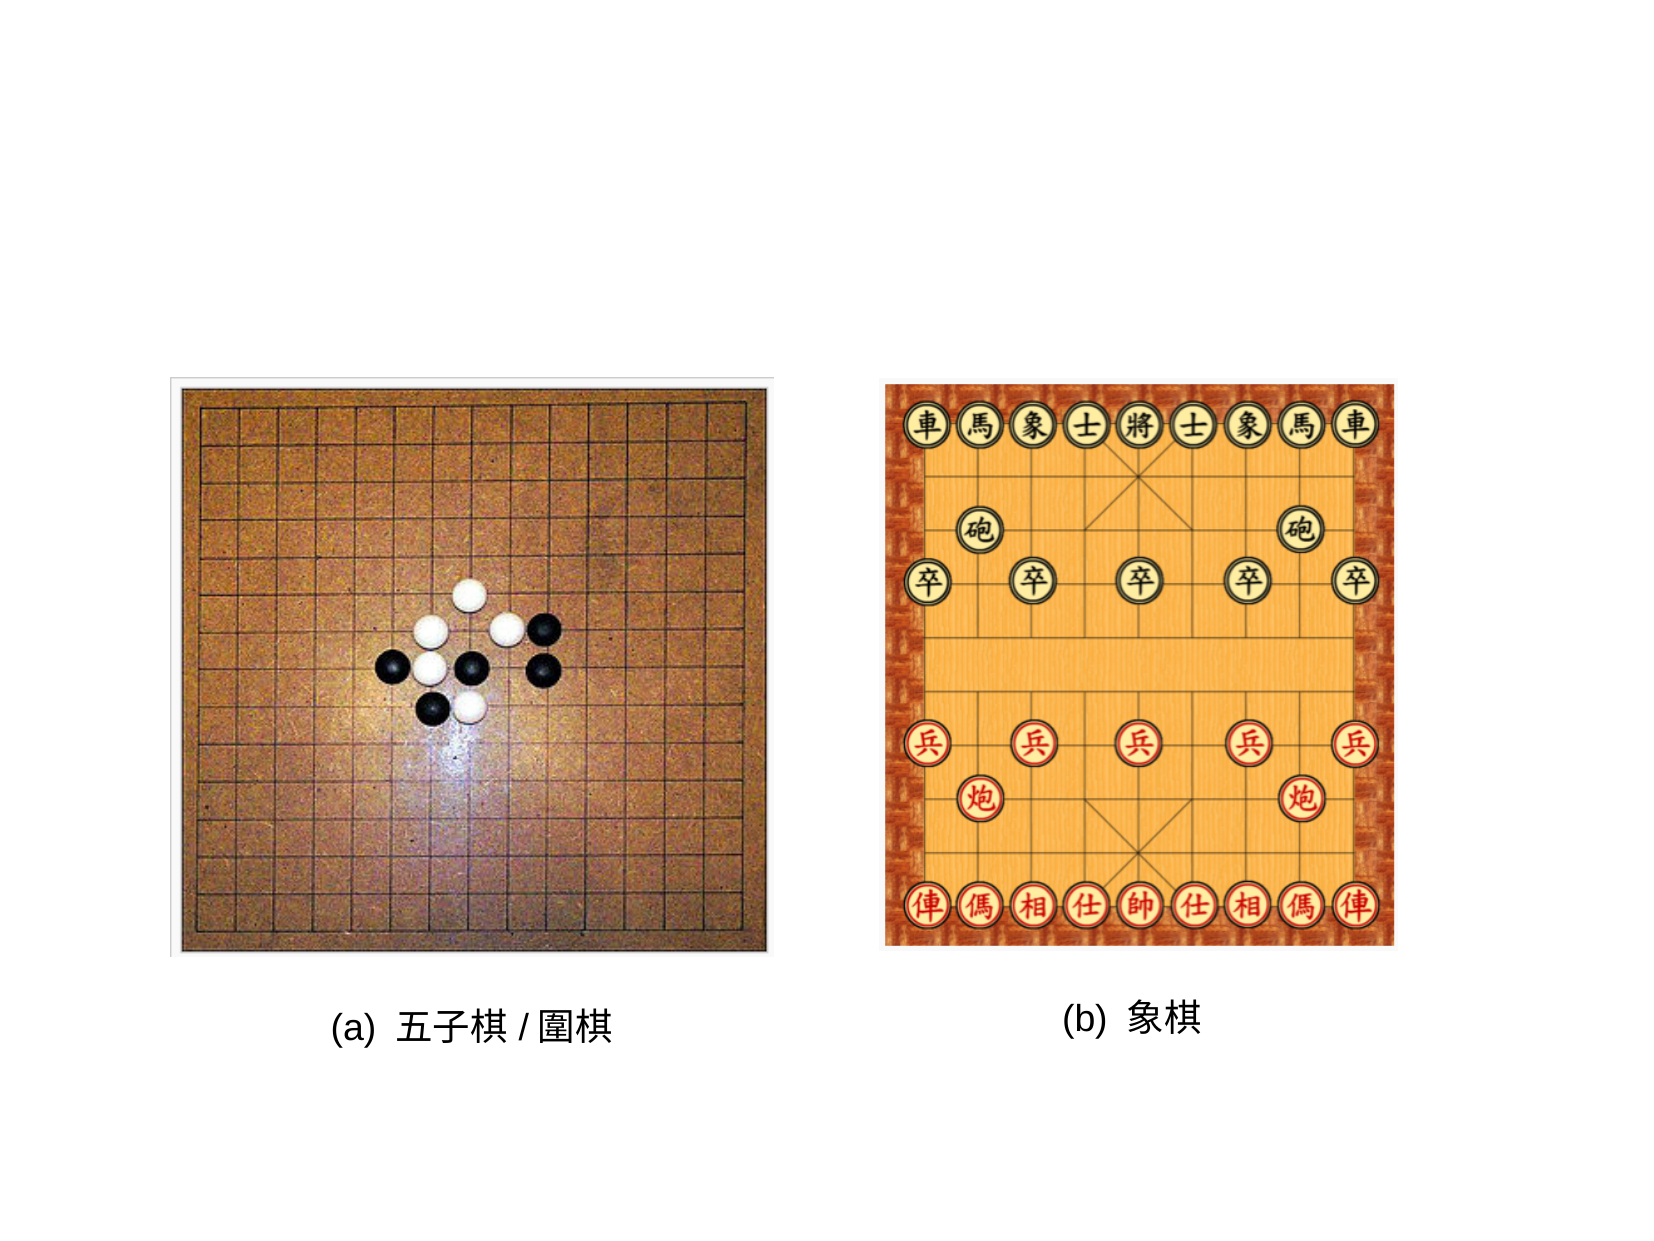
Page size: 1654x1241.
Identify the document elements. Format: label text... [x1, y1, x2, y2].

text_box (a) 五子棋/圍棋 [315, 989, 626, 1052]
picture [879, 378, 1398, 951]
picture [170, 377, 774, 957]
text_box (b) 象棋 [1047, 980, 1217, 1043]
